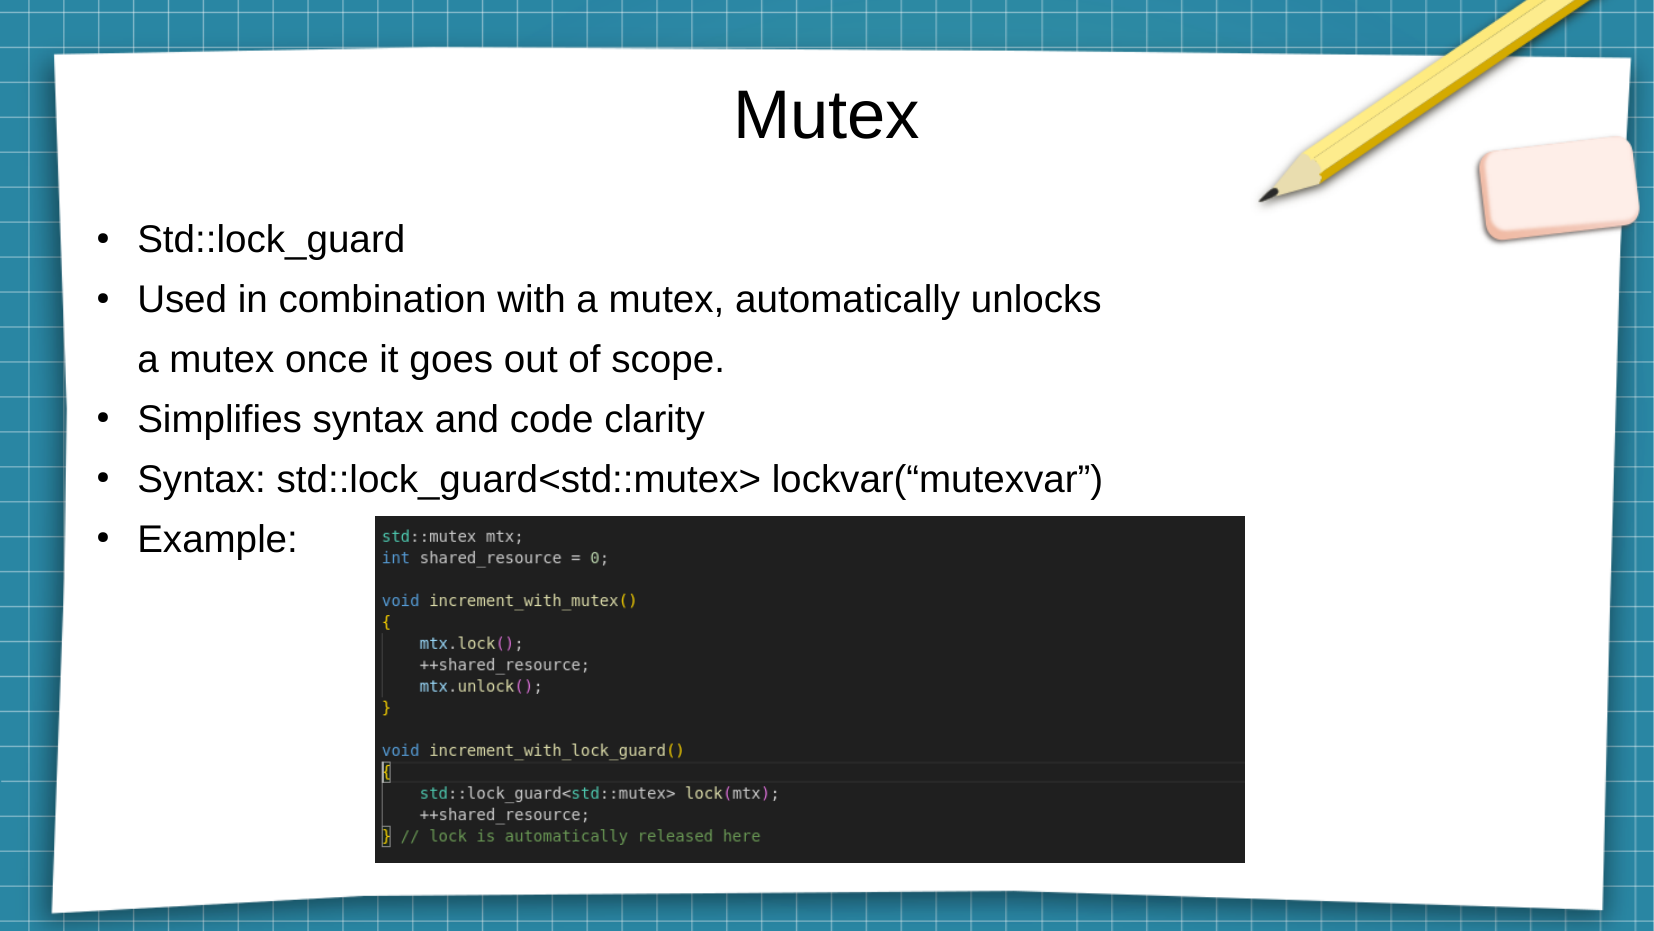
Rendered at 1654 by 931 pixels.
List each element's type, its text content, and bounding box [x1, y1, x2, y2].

picture [0, 0, 1654, 931]
list Std::lock_guard Used in combination with a mutex, automatically unlocks a mutex once it goes out of scope. Simplifies syntax and code clarity Syntax: std::lock_guard<std::mutex> lockvar(“mutexvar”) Example: [82, 217, 1571, 563]
title Mutex [82, 37, 1571, 193]
